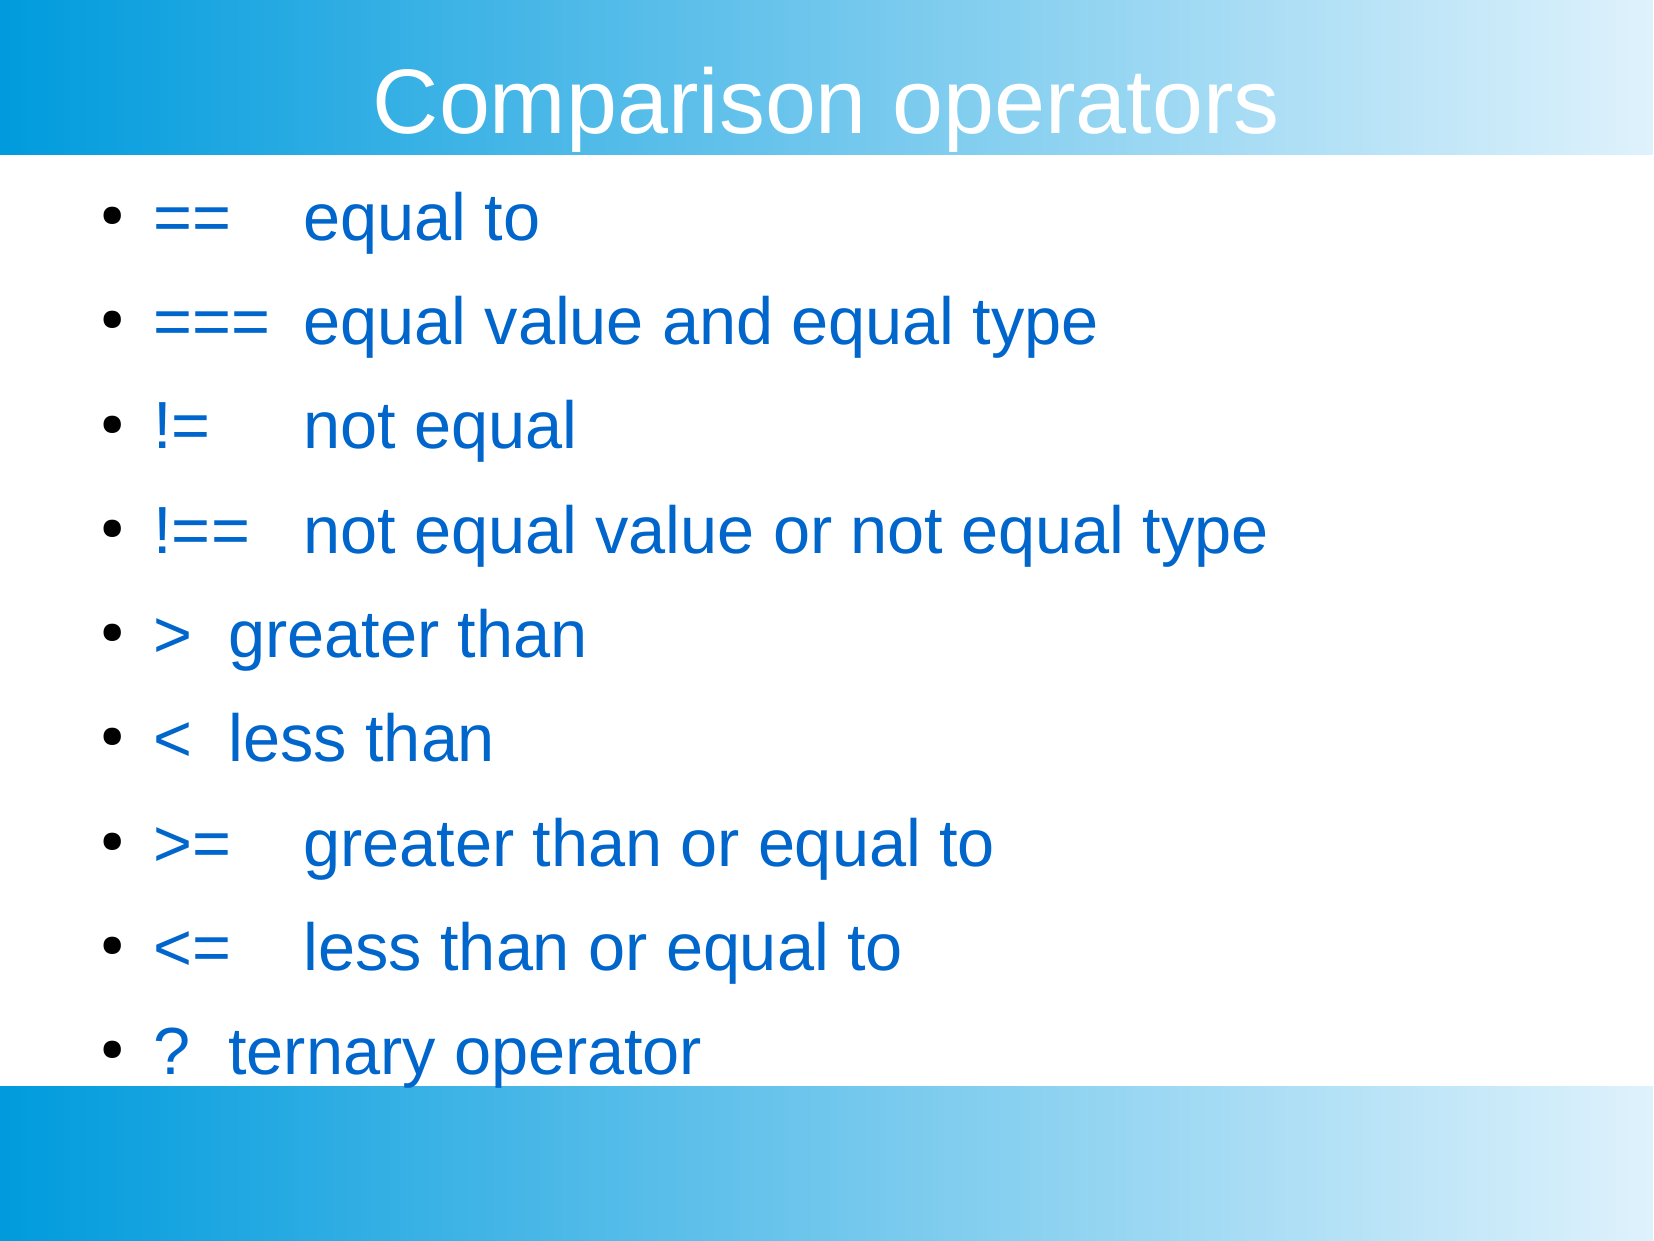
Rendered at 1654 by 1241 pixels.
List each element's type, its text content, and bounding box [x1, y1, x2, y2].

list == equal to === equal value and equal type != not equal !== not equal value or not equal type > greater than < less than >= greater than or equal to <= less than or equal to ? ternary operator [82, 180, 1571, 1010]
title Comparison operators [82, 49, 1571, 155]
